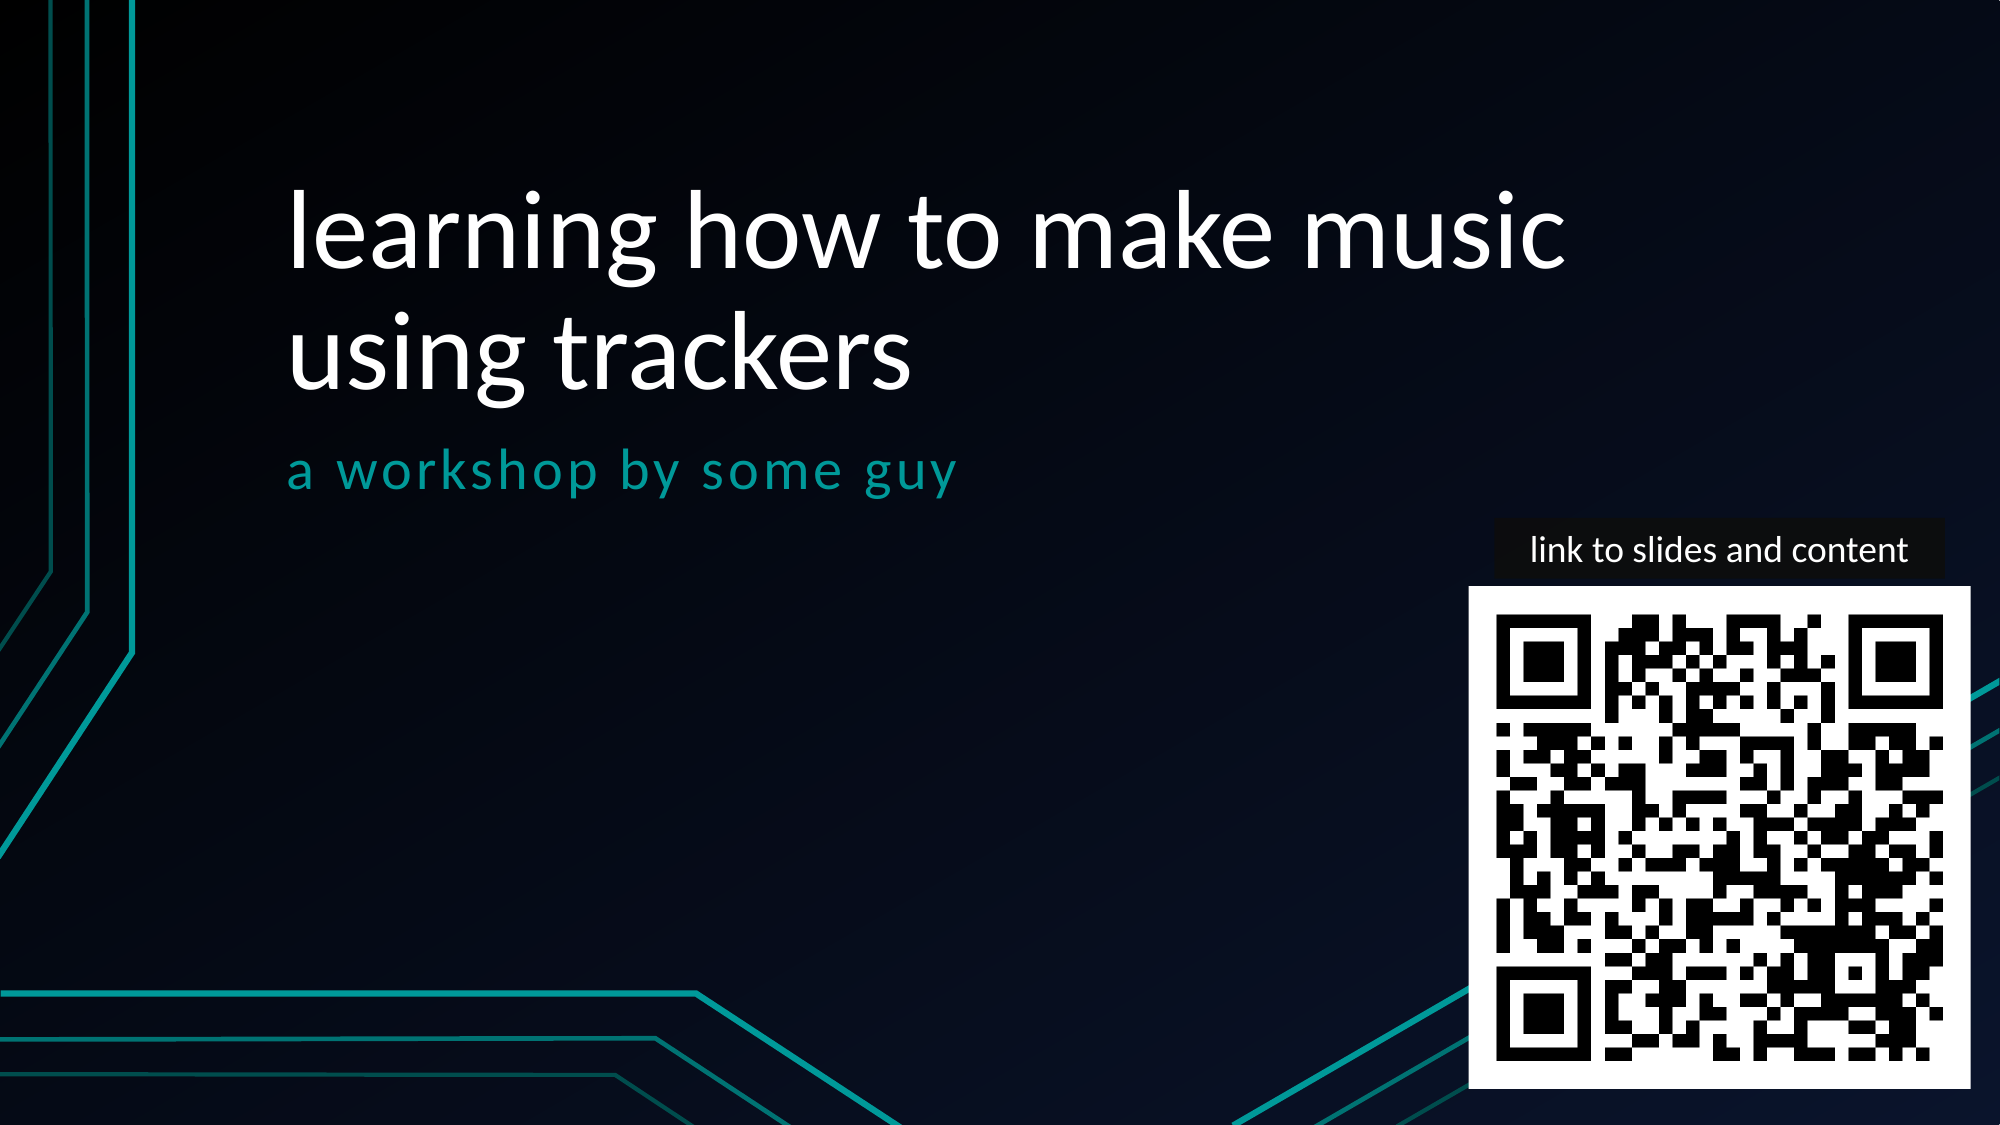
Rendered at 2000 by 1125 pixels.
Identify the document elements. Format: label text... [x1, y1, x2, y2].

picture [1468, 586, 1971, 1089]
text_box link to slides and content [1494, 517, 1945, 579]
title learning how to make music using trackers [266, 95, 1700, 424]
subtitle a workshop by some guy [266, 429, 1700, 717]
